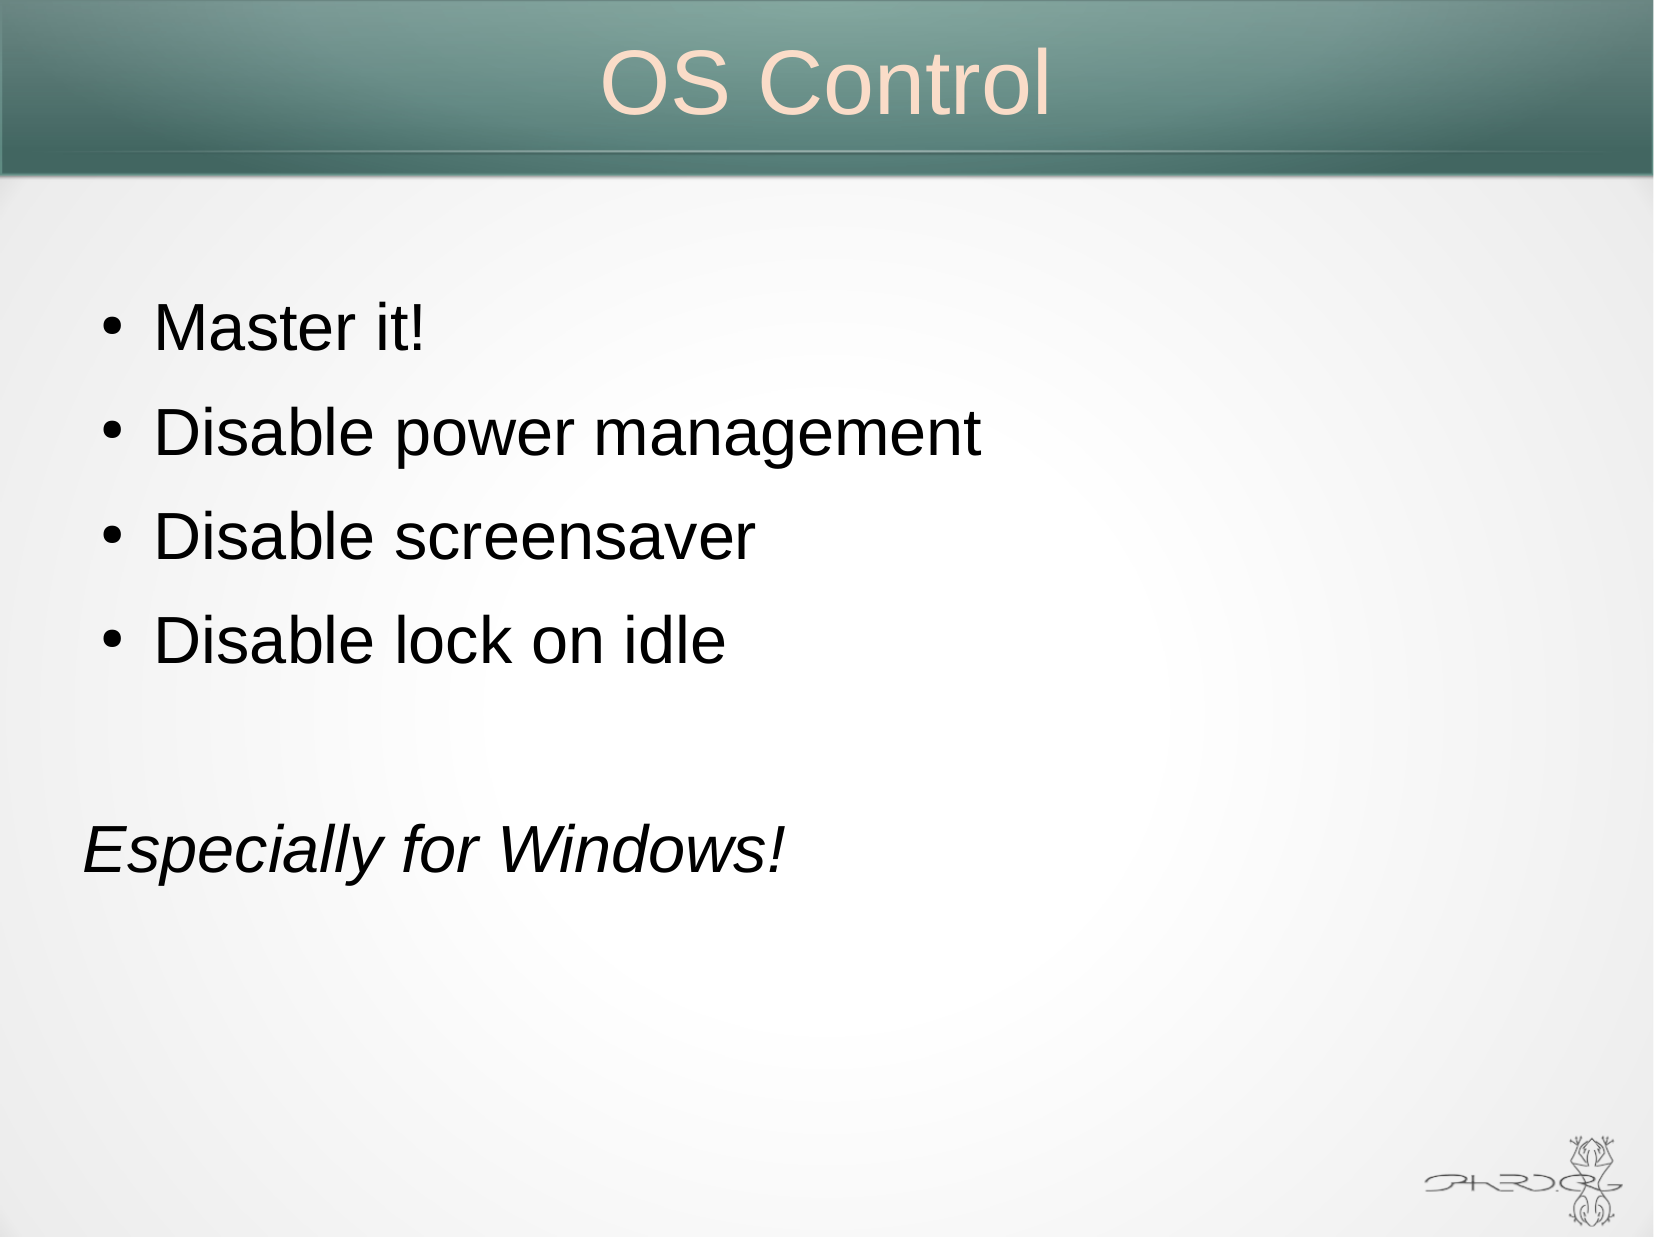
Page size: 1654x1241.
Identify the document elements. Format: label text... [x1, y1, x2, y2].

title OS Control [82, 11, 1571, 154]
picture [0, 0, 1654, 1237]
list Master it! Disable power management Disable screensaver Disable lock on idle Especially for Windows! [82, 290, 1571, 1010]
